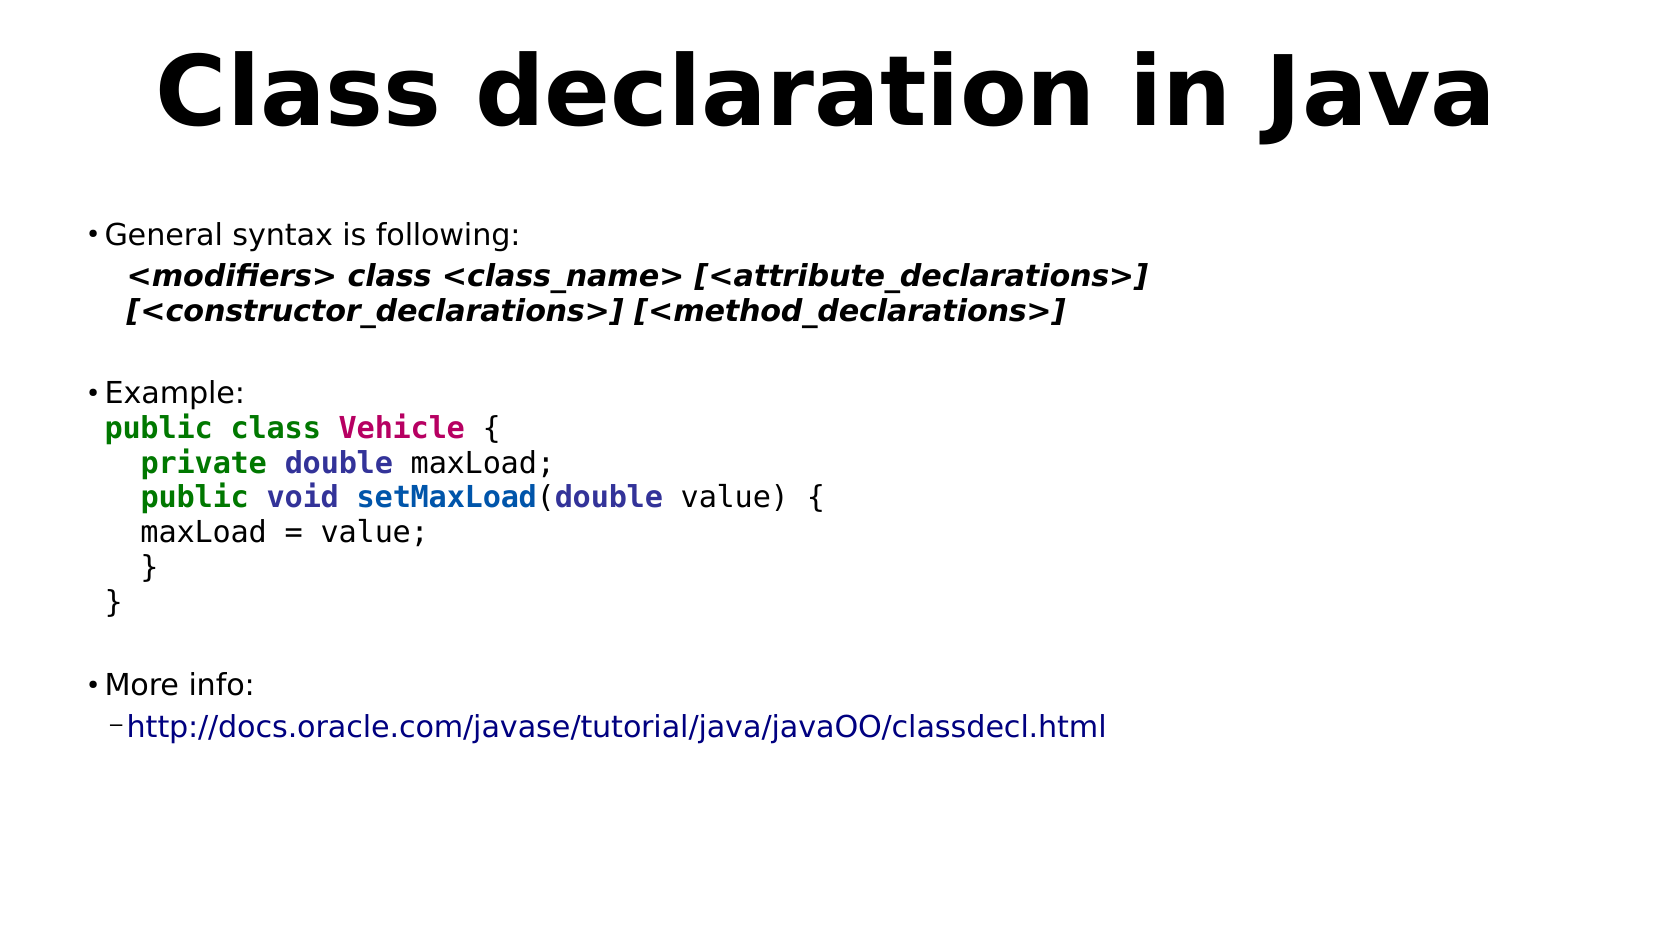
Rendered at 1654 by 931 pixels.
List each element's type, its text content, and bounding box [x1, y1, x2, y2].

list General syntax is following: <modifiers> class <class_name> [<attribute_declarations>] [<constructor_declarations>] [<method_declarations>] Example: public class Vehicle { private double maxLoad; public void setMaxLoad(double value) { maxLoad = value; } } More info: http://docs.oracle.com/javase/tutorial/java/javaOO/classdecl.html [82, 217, 1538, 758]
title Class declaration in Java [82, 34, 1571, 149]
